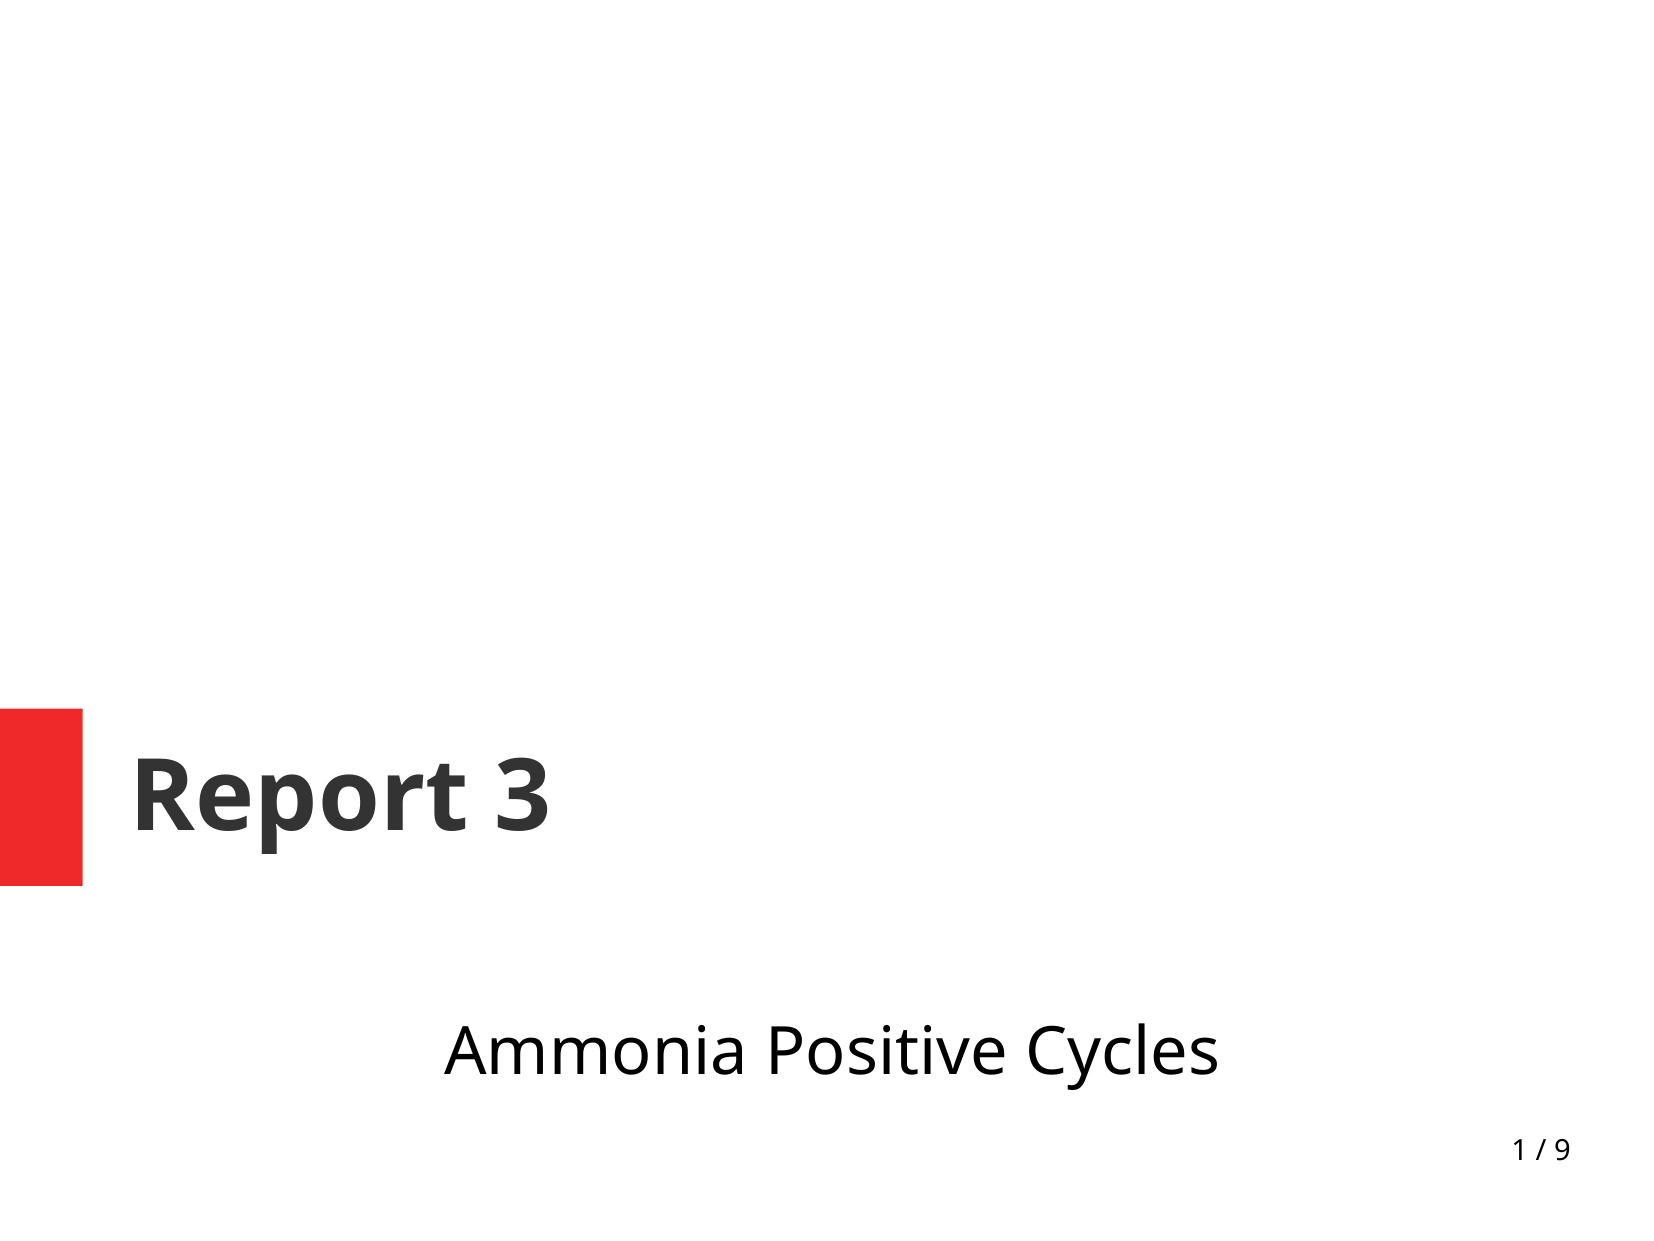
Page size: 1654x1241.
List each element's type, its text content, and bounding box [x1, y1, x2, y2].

subtitle Ammonia Positive Cycles [129, 968, 1536, 1130]
title Report 3 [129, 655, 1536, 928]
